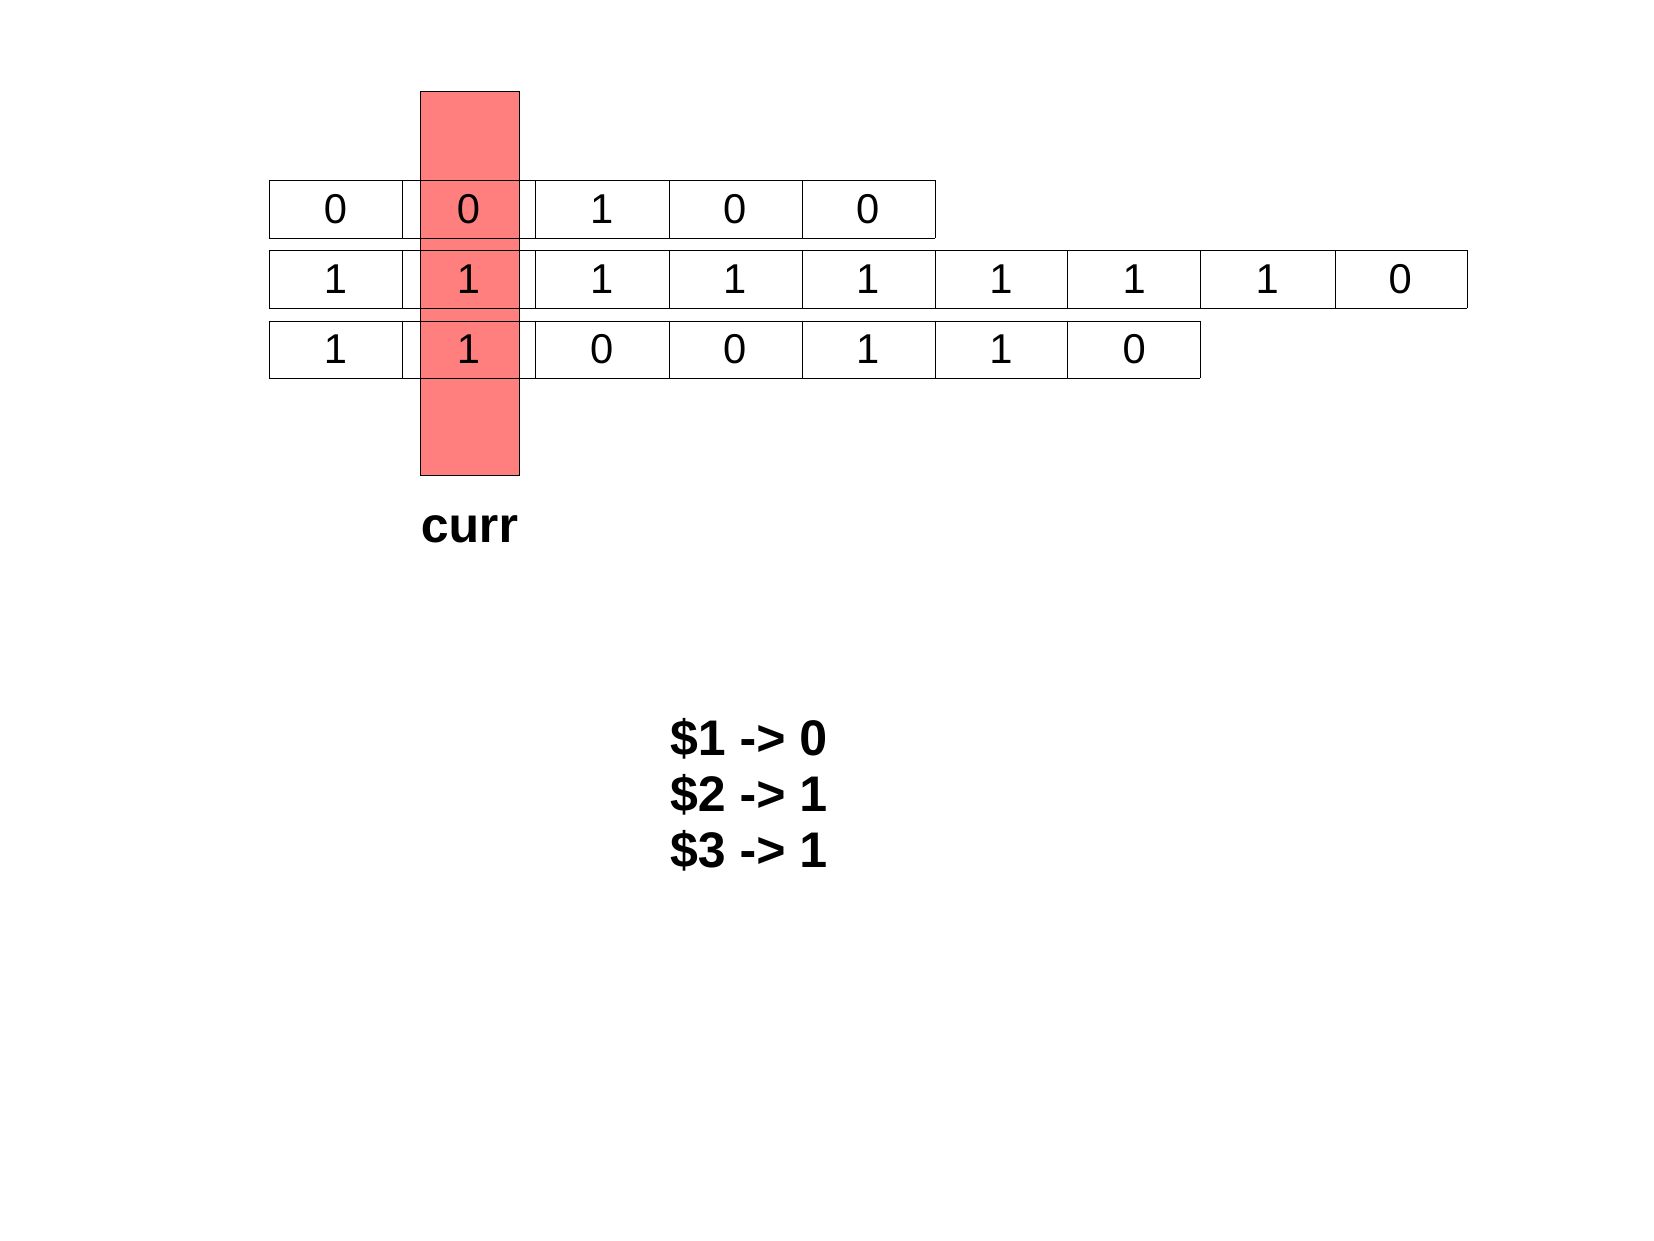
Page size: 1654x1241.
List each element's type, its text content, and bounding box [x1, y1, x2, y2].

text_box curr [395, 490, 544, 570]
chart [268, 180, 1470, 557]
text_box $1 -> 0 $2 -> 1 $3 -> 1 [655, 702, 922, 912]
text_box [420, 91, 520, 180]
